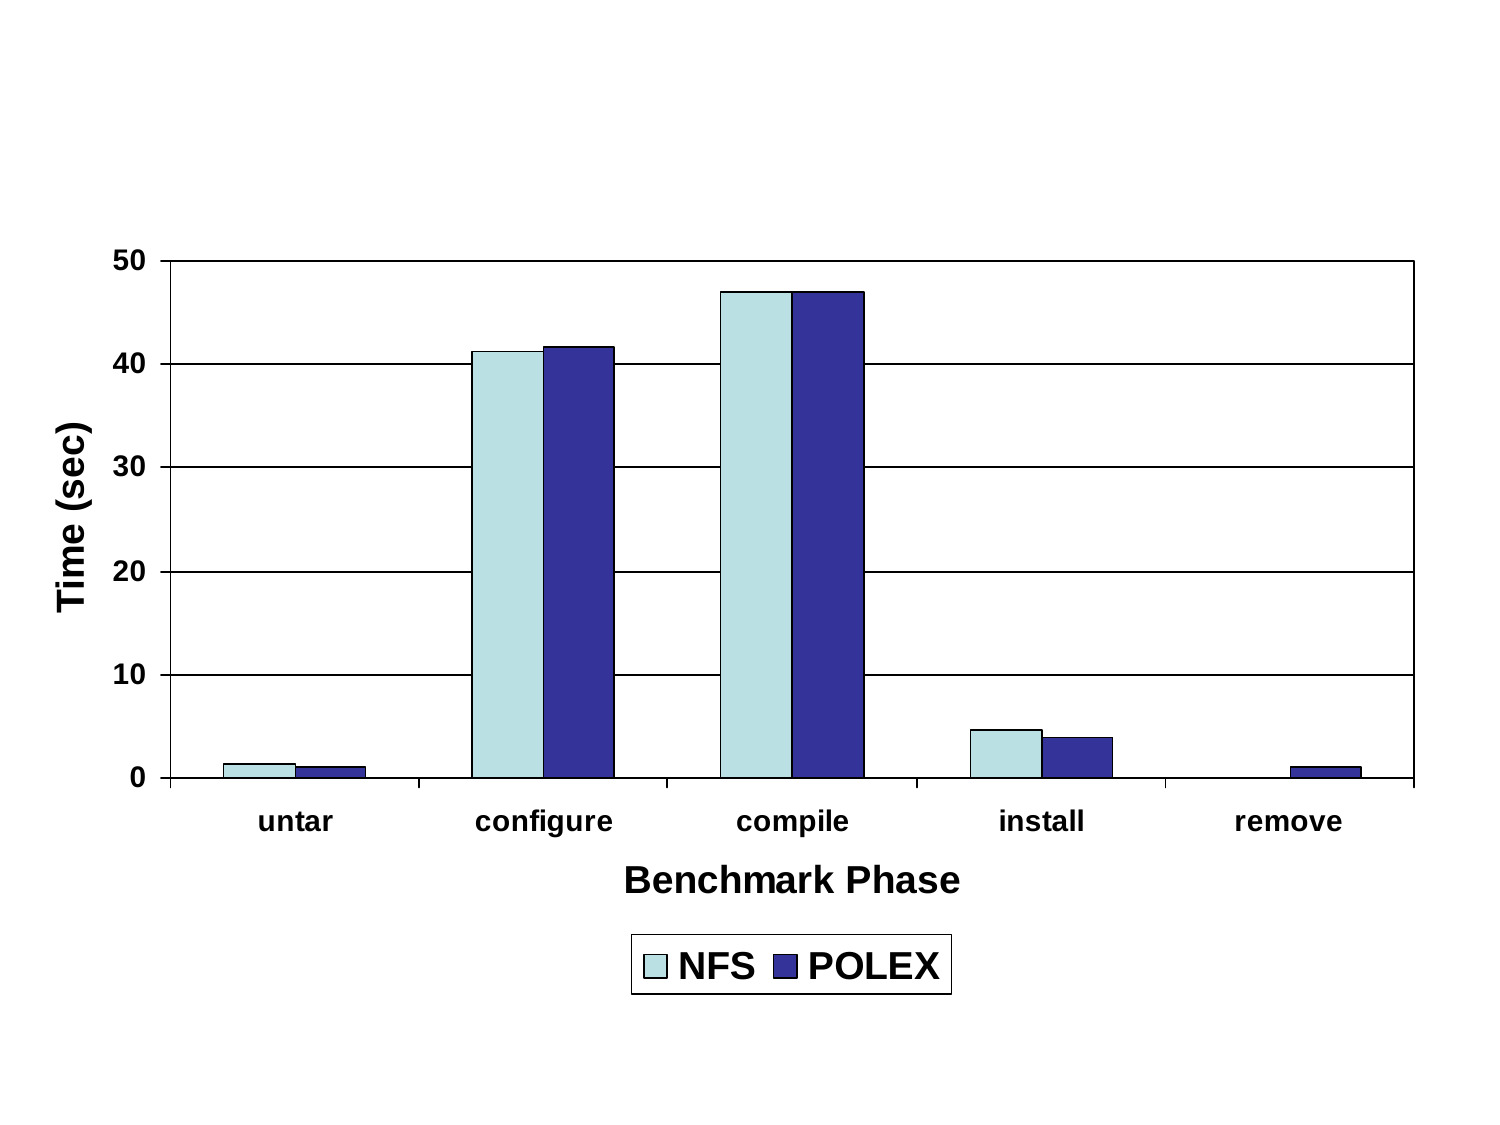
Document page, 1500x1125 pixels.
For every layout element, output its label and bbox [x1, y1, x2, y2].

chart [14, 212, 1438, 1008]
